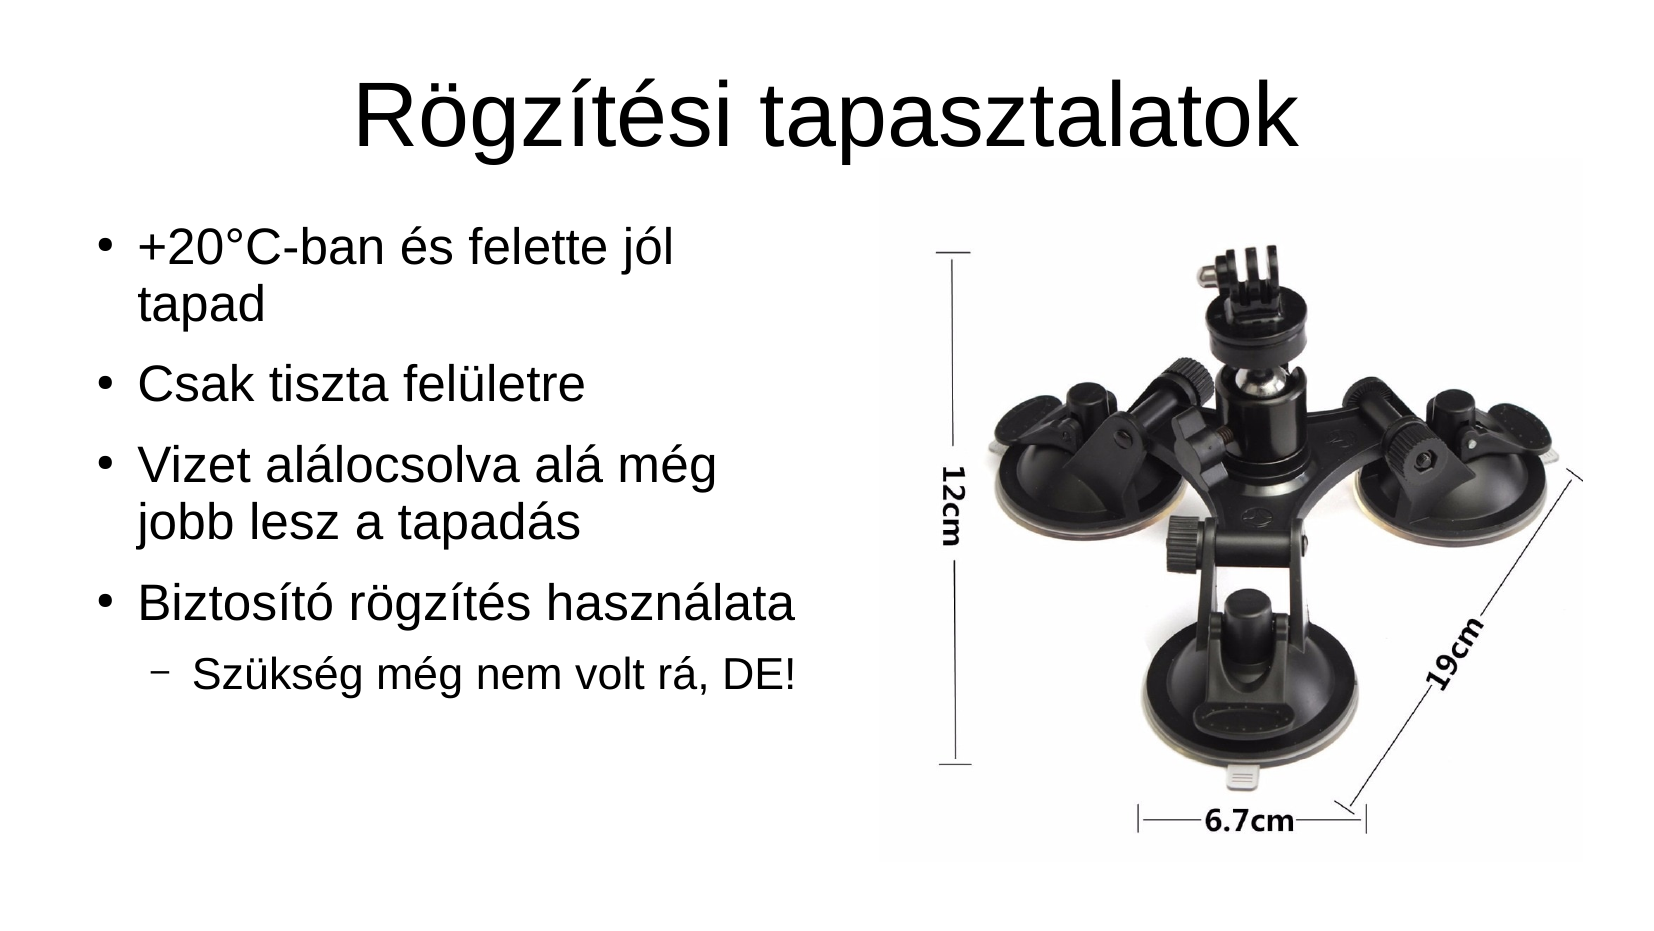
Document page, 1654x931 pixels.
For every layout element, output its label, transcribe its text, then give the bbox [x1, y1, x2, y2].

title Rögzítési tapasztalatok [82, 37, 1571, 193]
list +20°C-ban és felette jól tapad Csak tiszta felületre Vizet alálocsolva alá még jobb lesz a tapadás Biztosító rögzítés használata Szükség még nem volt rá, DE! [82, 217, 809, 758]
picture [879, 158, 1583, 862]
